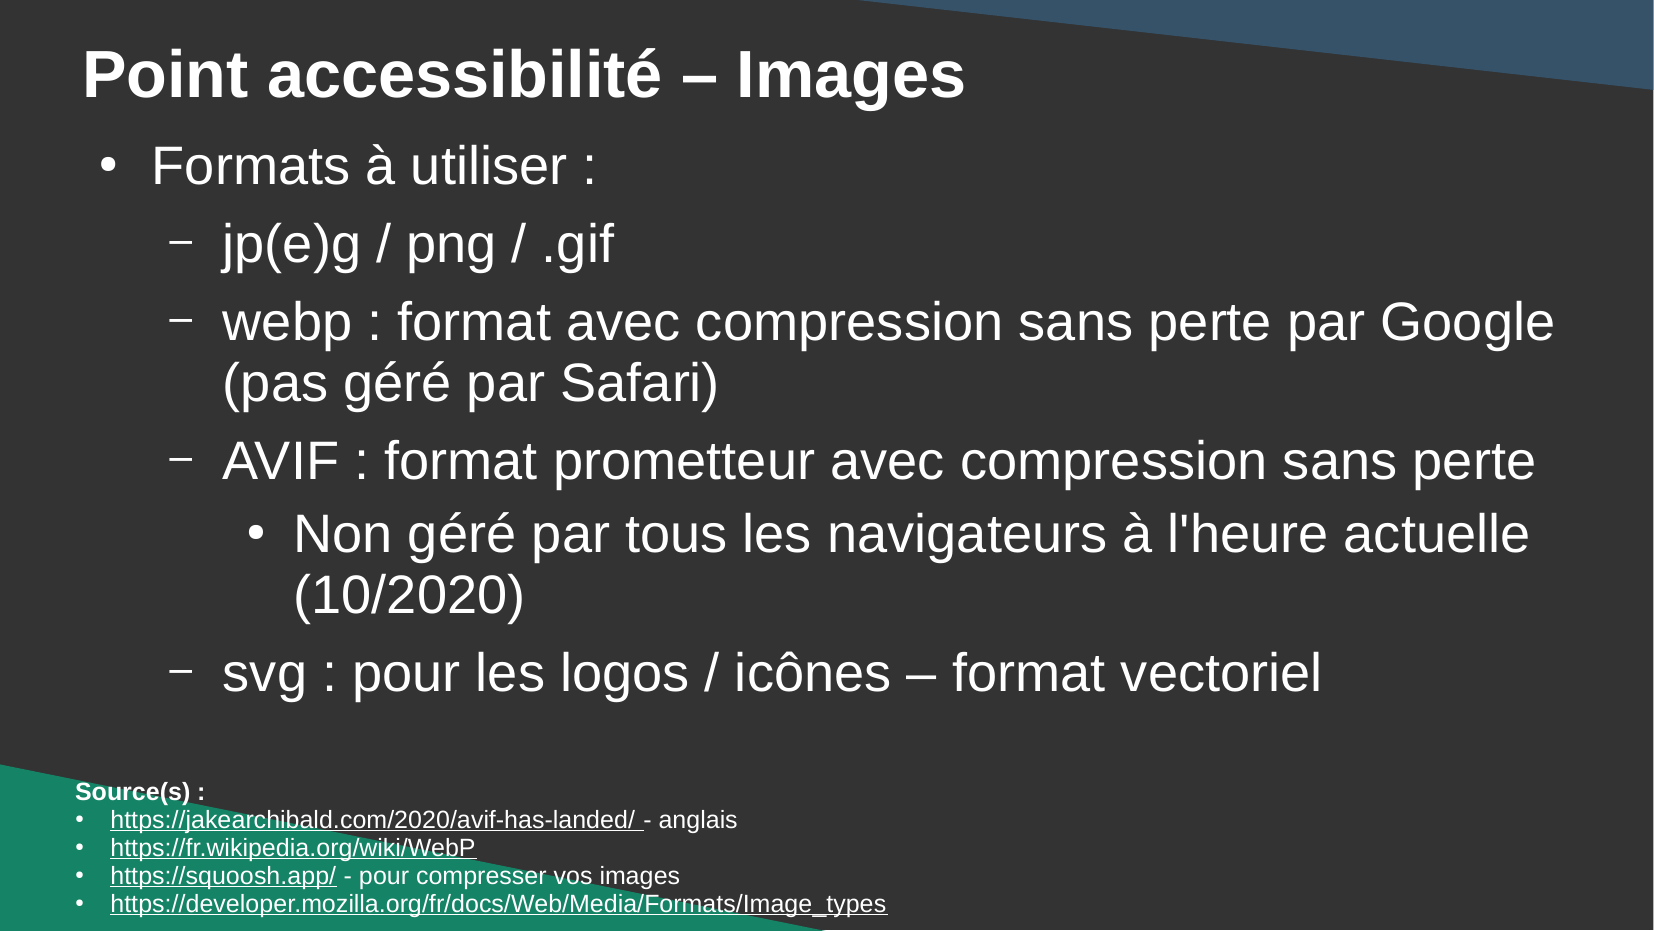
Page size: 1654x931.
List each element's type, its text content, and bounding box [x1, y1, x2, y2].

text_box Source(s) : https://jakearchibald.com/2020/avif-has-landed/ - anglais https://fr.wikipedia.org/wiki/WebP https://squoosh.app/ - pour compresser vos images https://developer.mozilla.org/fr/docs/Web/Media/Formats/Image_types [60, 770, 1546, 926]
title Point accessibilité – Images [82, 37, 1571, 122]
text_box [857, 0, 1654, 90]
list Formats à utiliser : jp(e)g / png / .gif webp : format avec compression sans perte par Google (pas géré par Safari) AVIF : format prometteur avec compression sans perte Non géré par tous les navigateurs à l'heure actuelle (10/2020) svg : pour les logos / icônes – format vectoriel [80, 135, 1605, 736]
text_box [0, 764, 826, 931]
